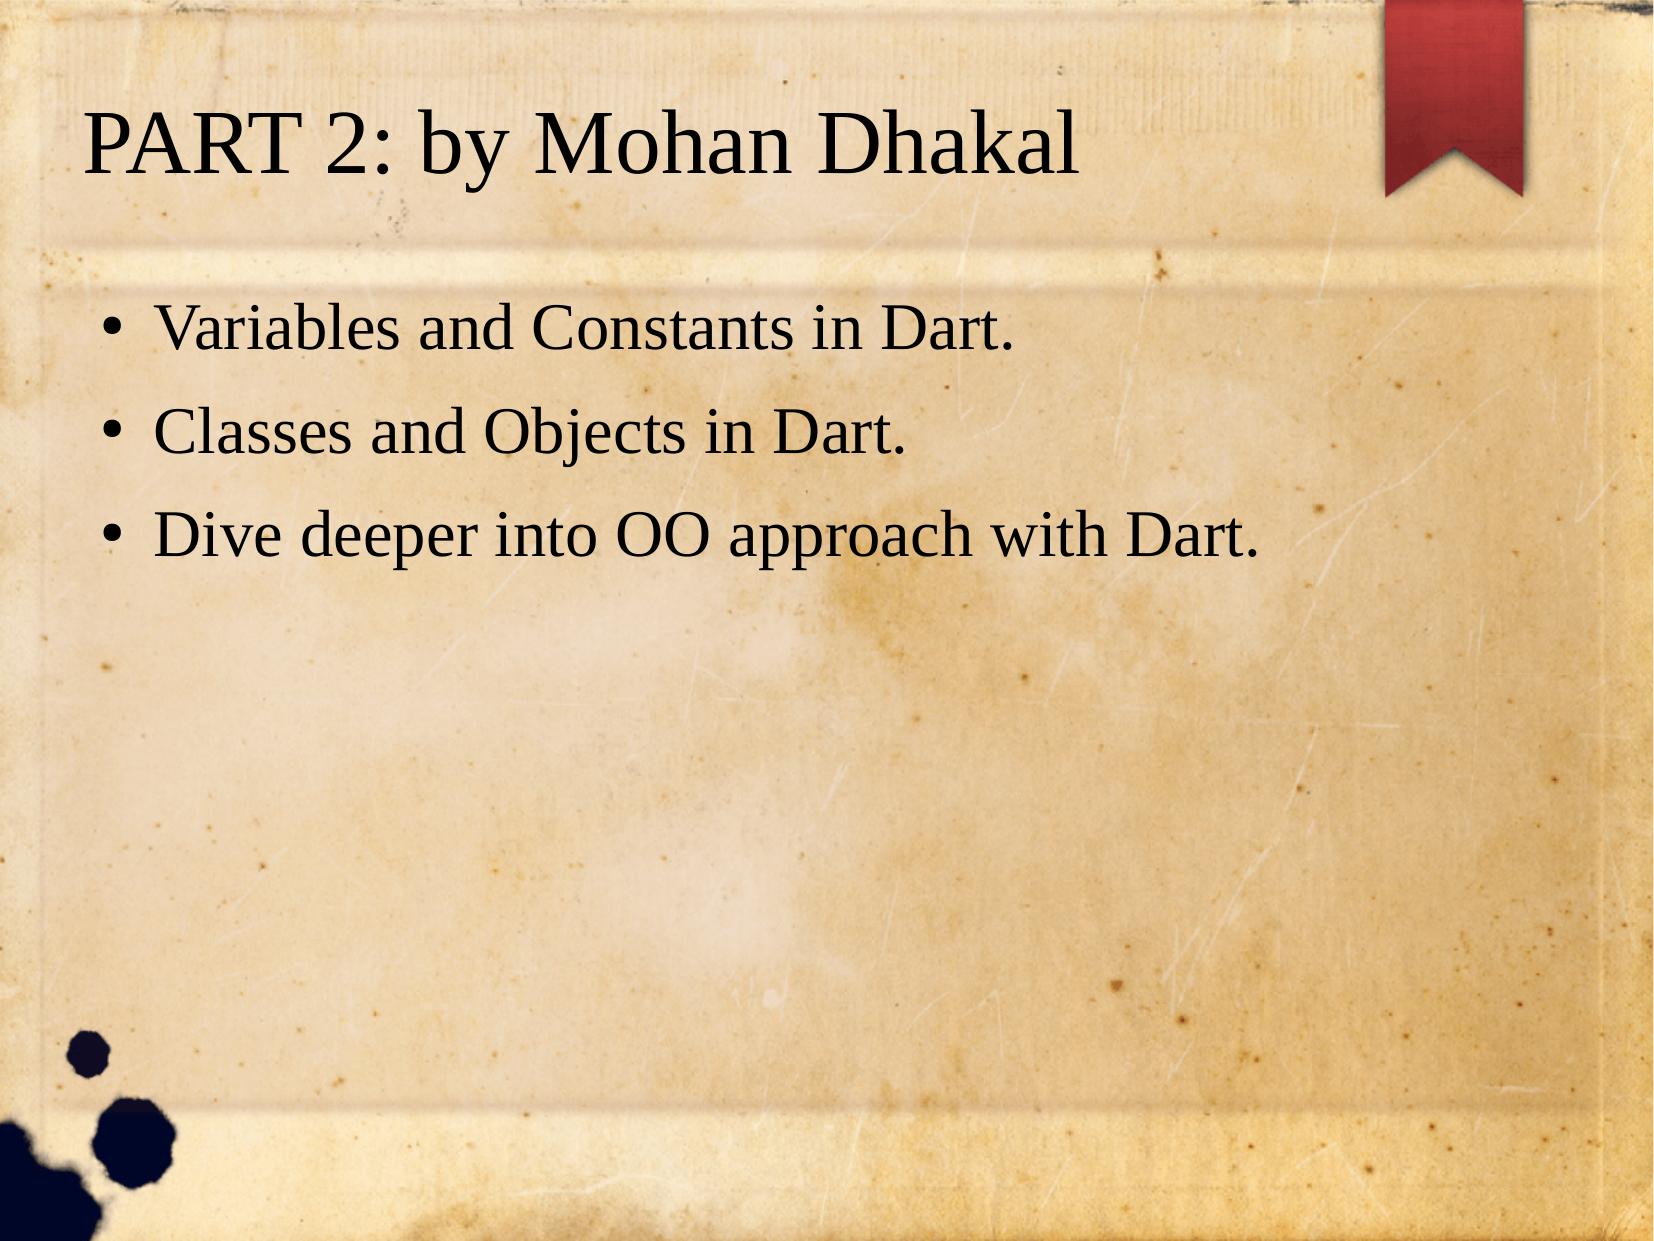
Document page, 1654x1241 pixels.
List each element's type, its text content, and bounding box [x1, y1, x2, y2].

title PART 2: by Mohan Dhakal [82, 49, 1347, 237]
list Variables and Constants in Dart. Classes and Objects in Dart. Dive deeper into OO approach with Dart. [82, 290, 1538, 1010]
picture [0, 0, 1654, 1241]
